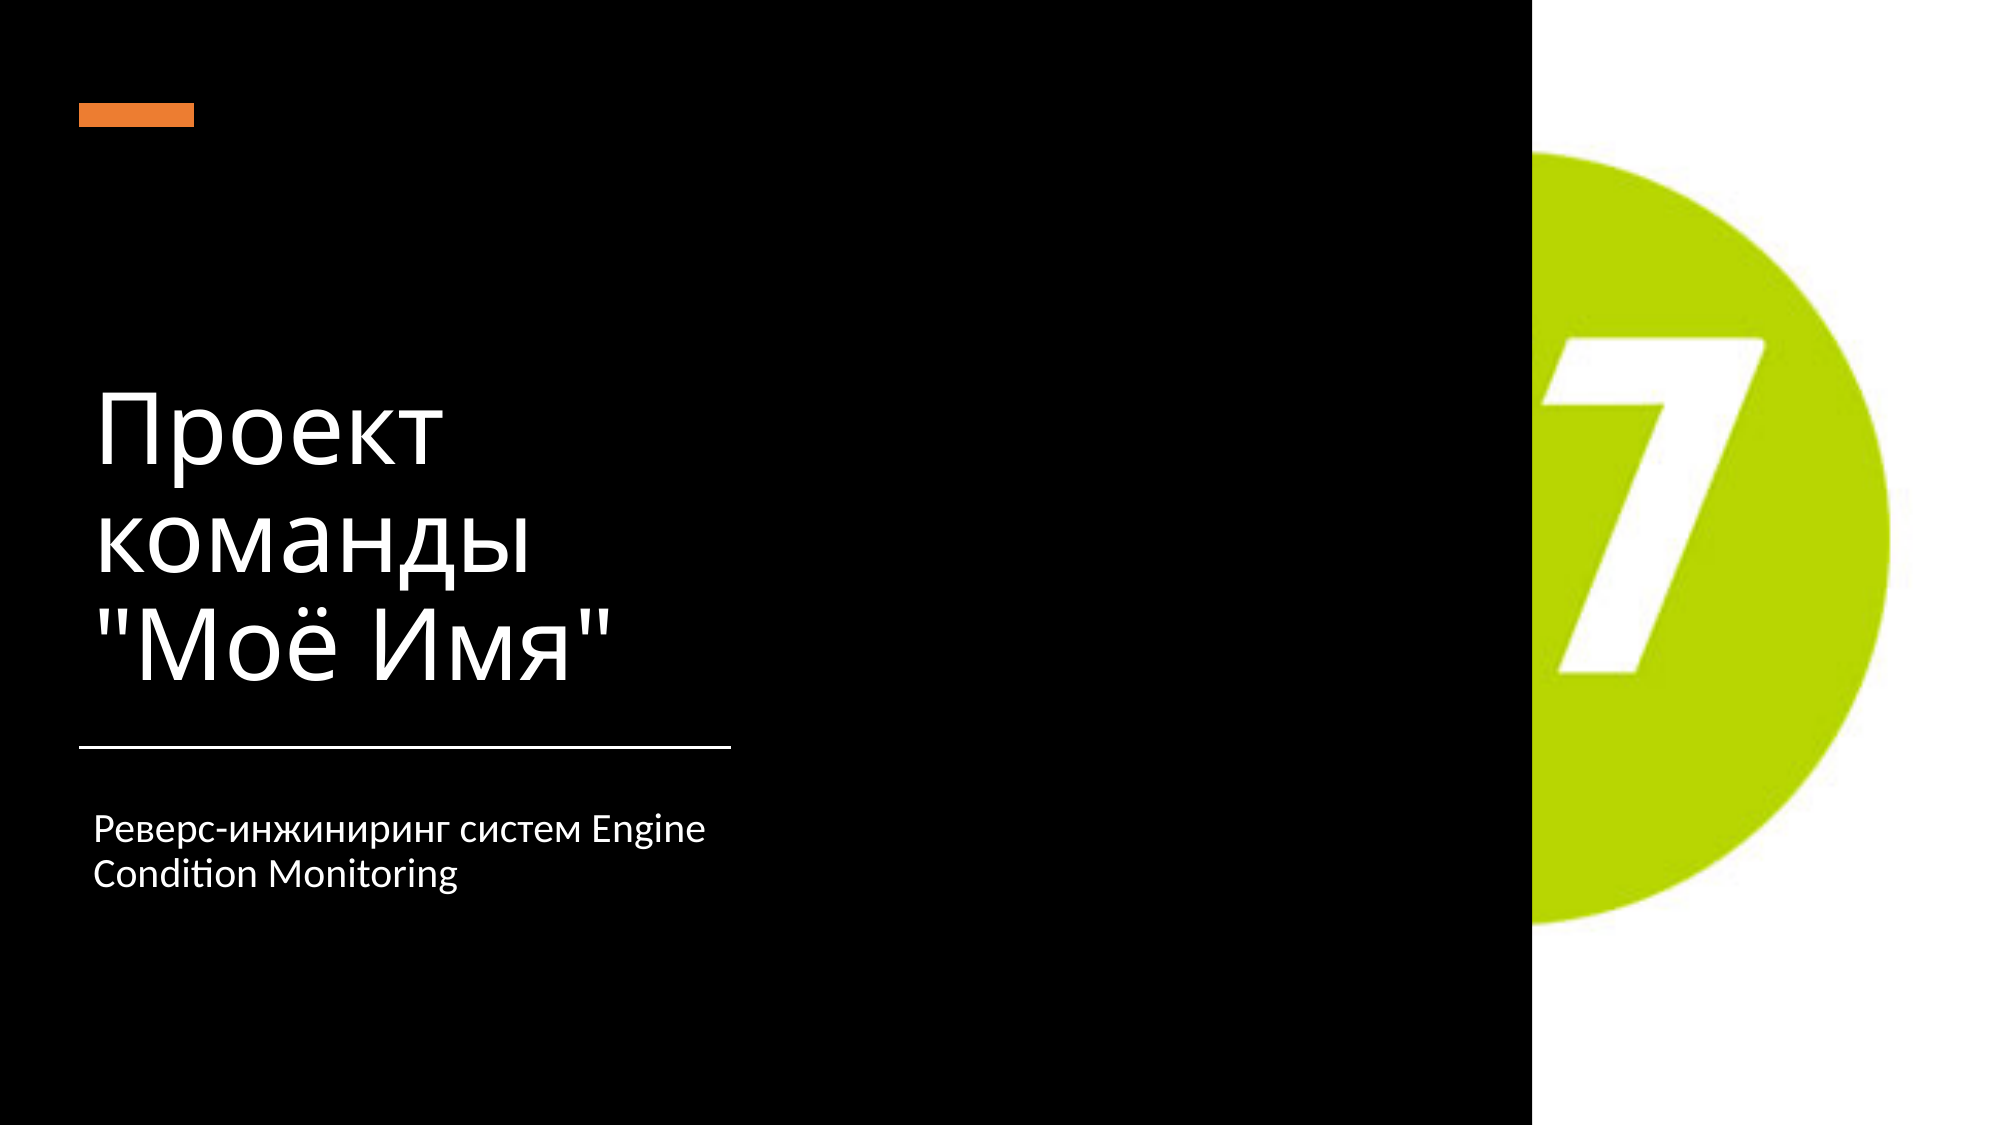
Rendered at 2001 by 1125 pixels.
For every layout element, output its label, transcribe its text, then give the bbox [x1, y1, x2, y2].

title Проект команды "Моё Имя" [78, 184, 739, 710]
subtitle Реверс-инжиниринг систем Engine Condition Monitoring [78, 799, 739, 998]
text_box [0, 0, 1532, 1125]
picture [1532, 0, 2000, 1125]
